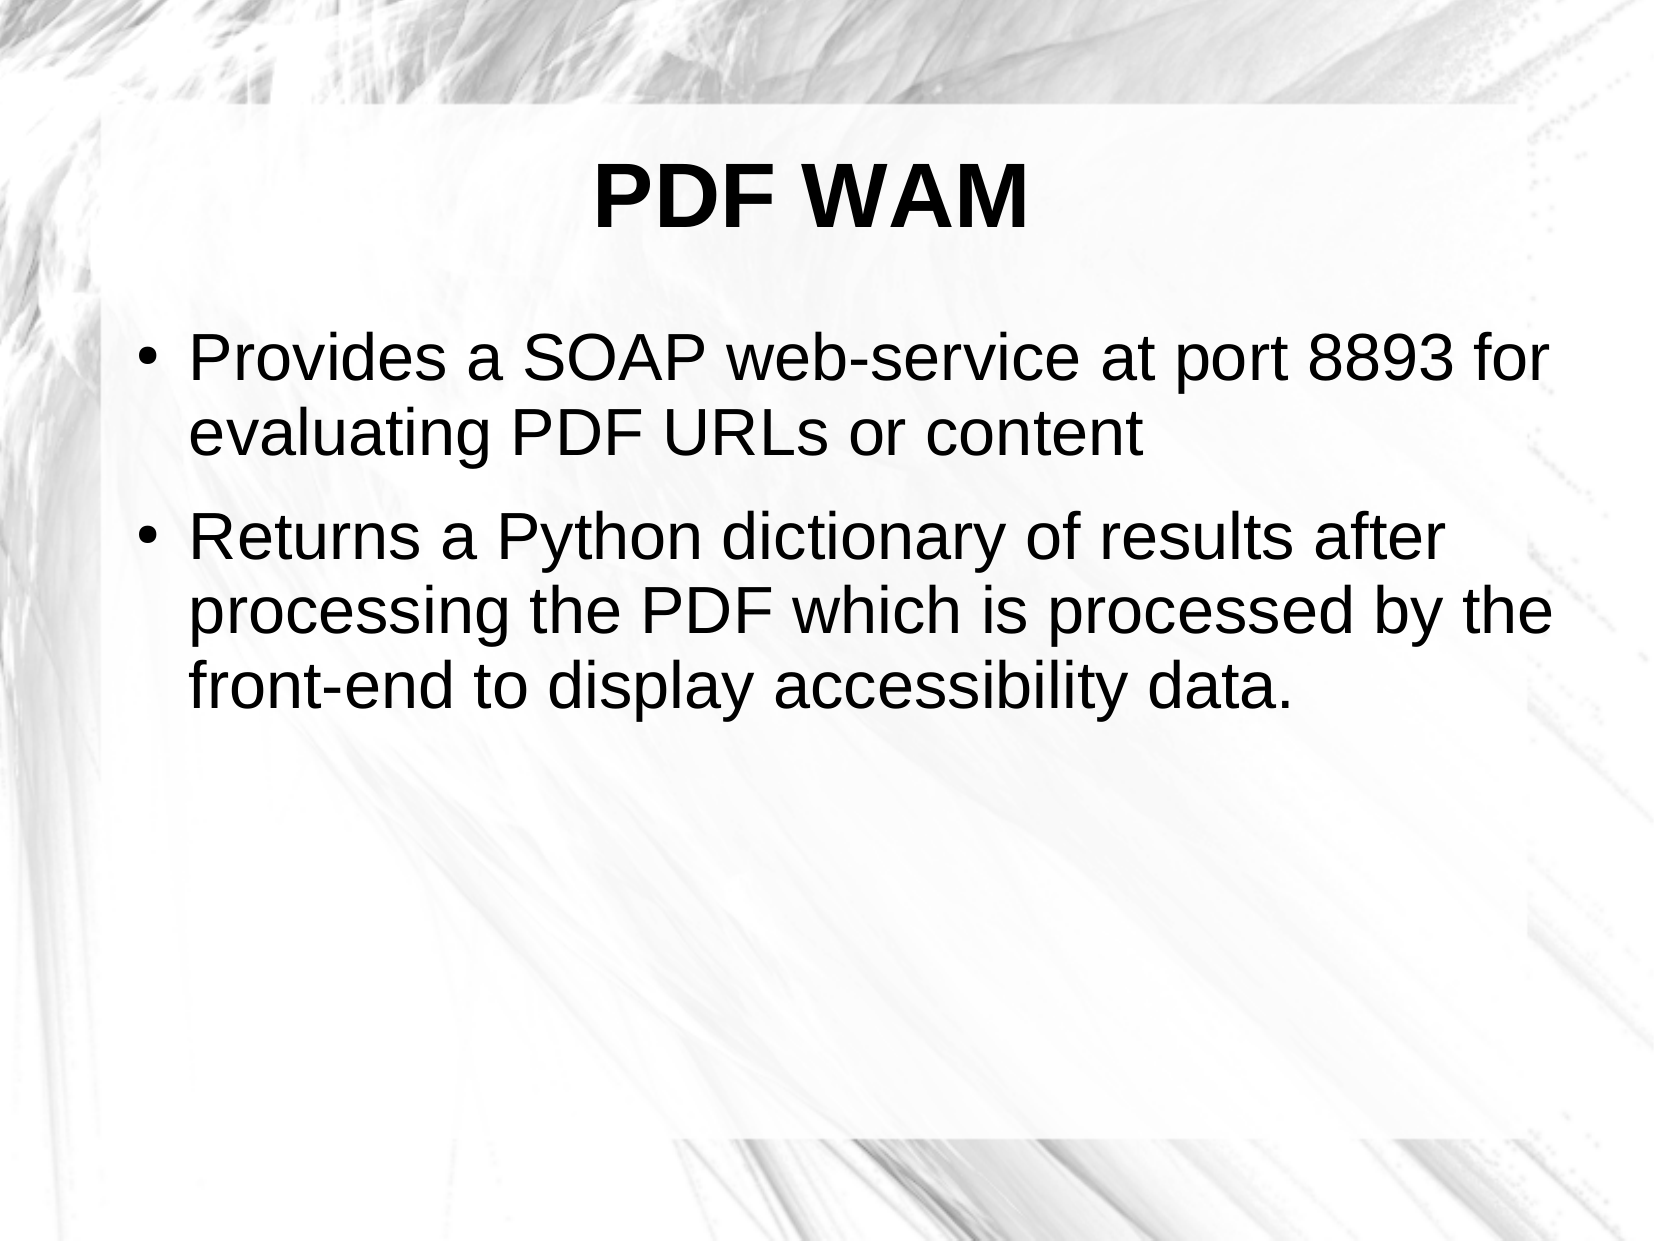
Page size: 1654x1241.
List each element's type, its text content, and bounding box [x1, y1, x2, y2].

picture [0, 0, 1654, 1241]
title PDF WAM [118, 112, 1506, 281]
list Provides a SOAP web-service at port 8893 for evaluating PDF URLs or content Returns a Python dictionary of results after processing the PDF which is processed by the front-end to display accessibility data. [118, 319, 1571, 945]
